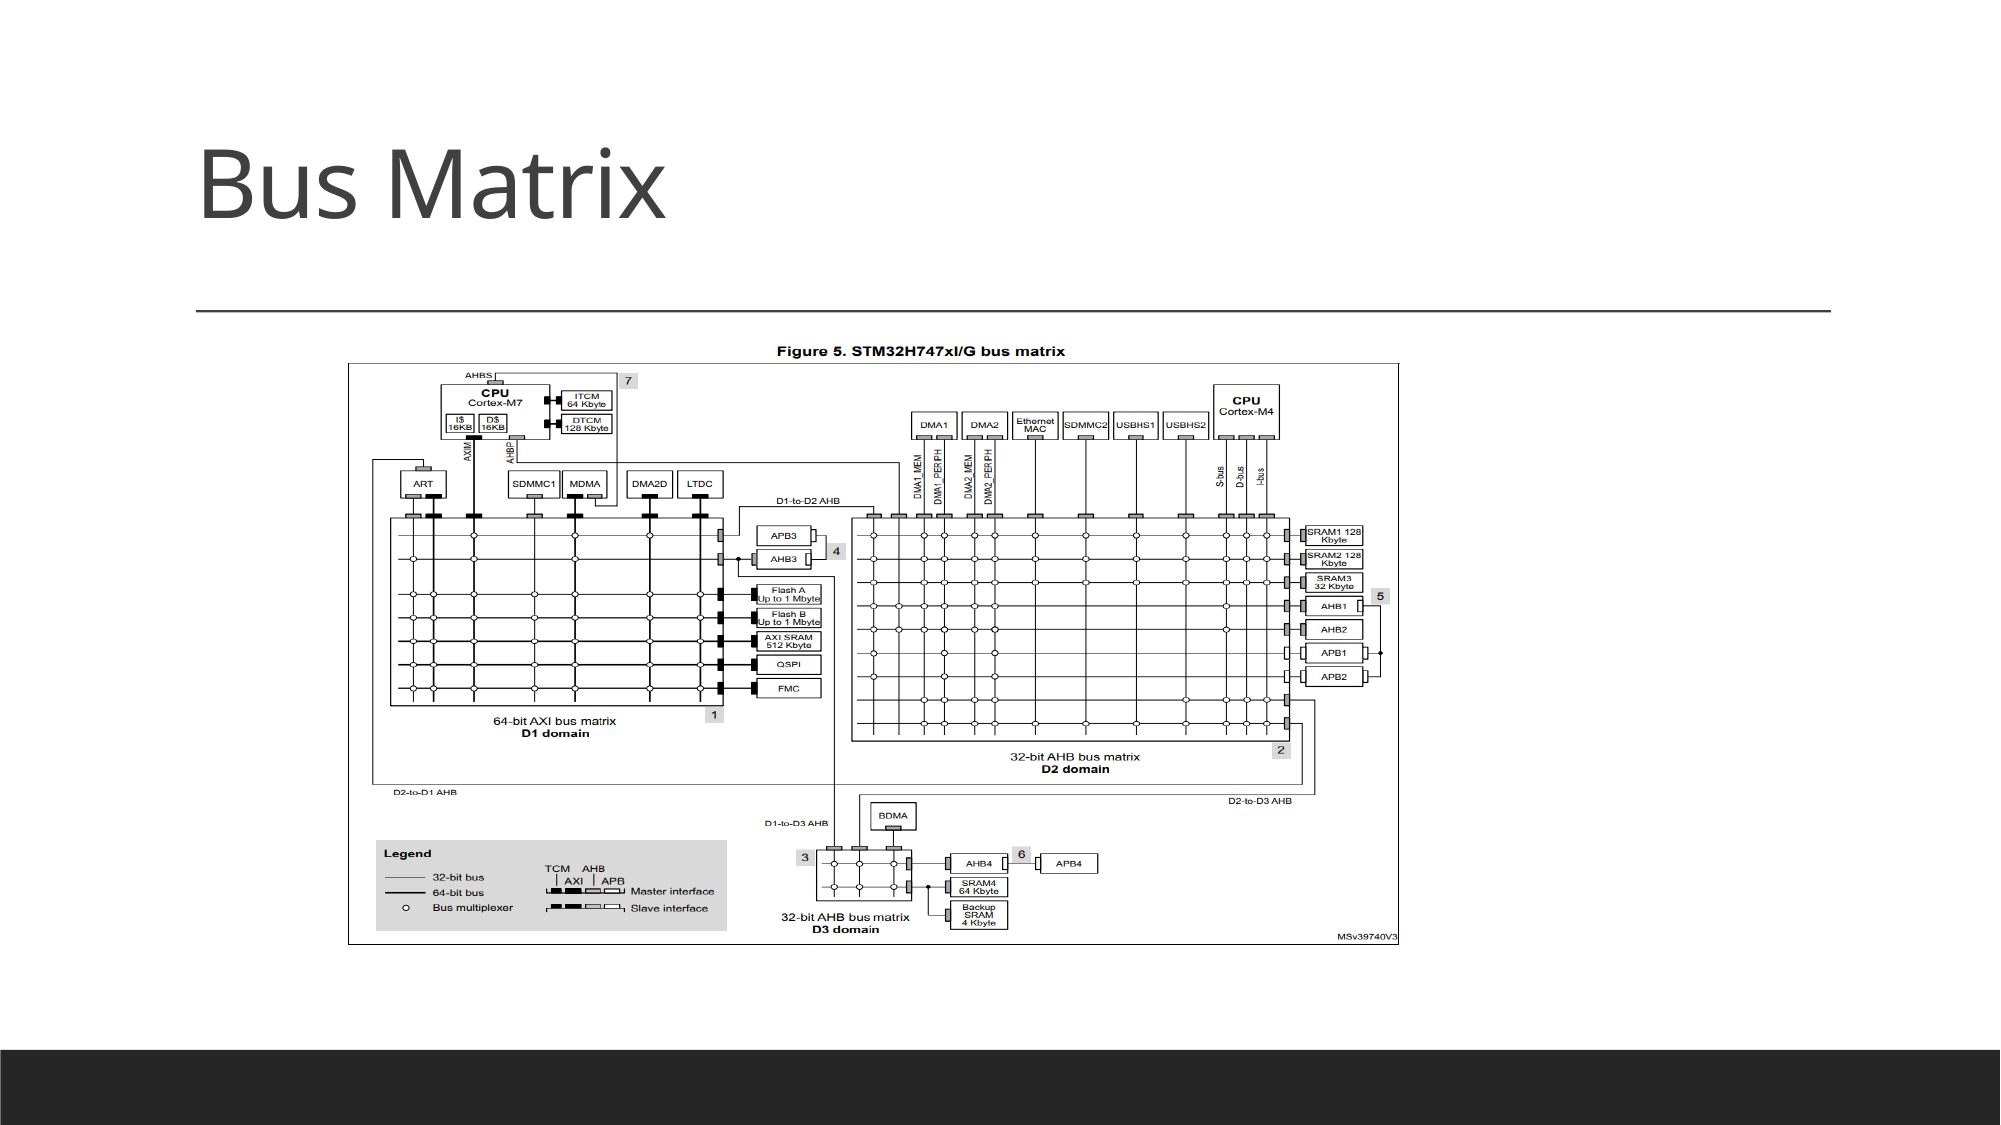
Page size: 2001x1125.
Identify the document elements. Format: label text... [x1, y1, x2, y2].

title Bus Matrix [195, 62, 1846, 300]
picture [330, 329, 1411, 961]
